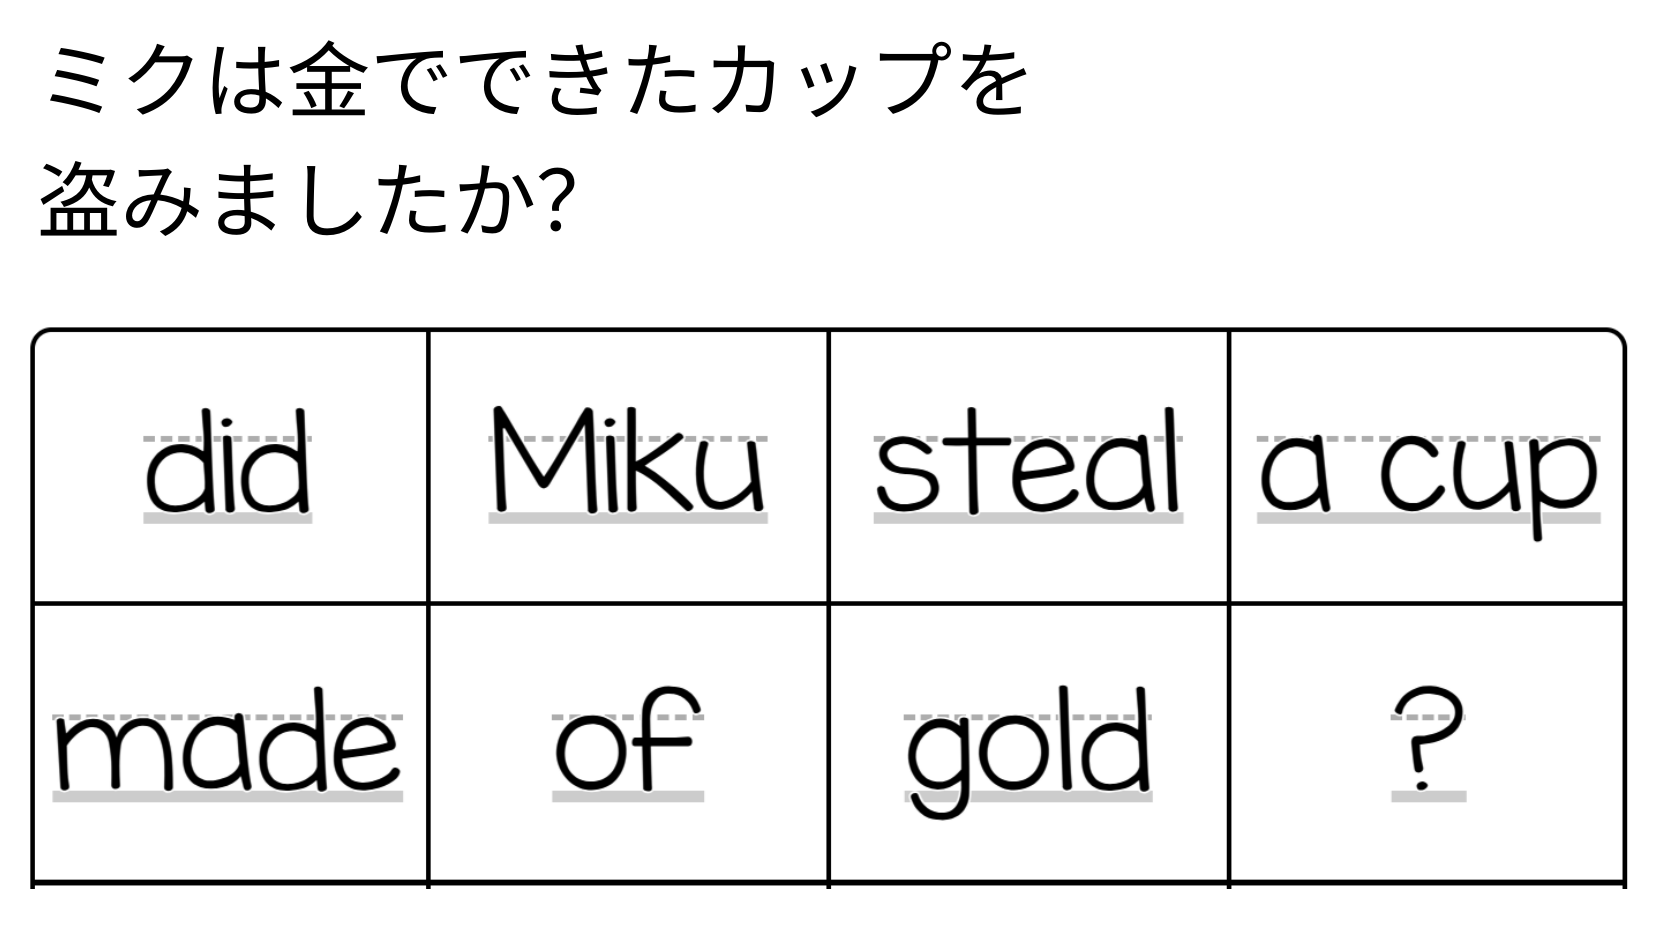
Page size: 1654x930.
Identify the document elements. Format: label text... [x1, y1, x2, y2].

title ミクは金でできたカップを 盗みましたか？ [37, 19, 1612, 252]
picture [20, 324, 1633, 889]
